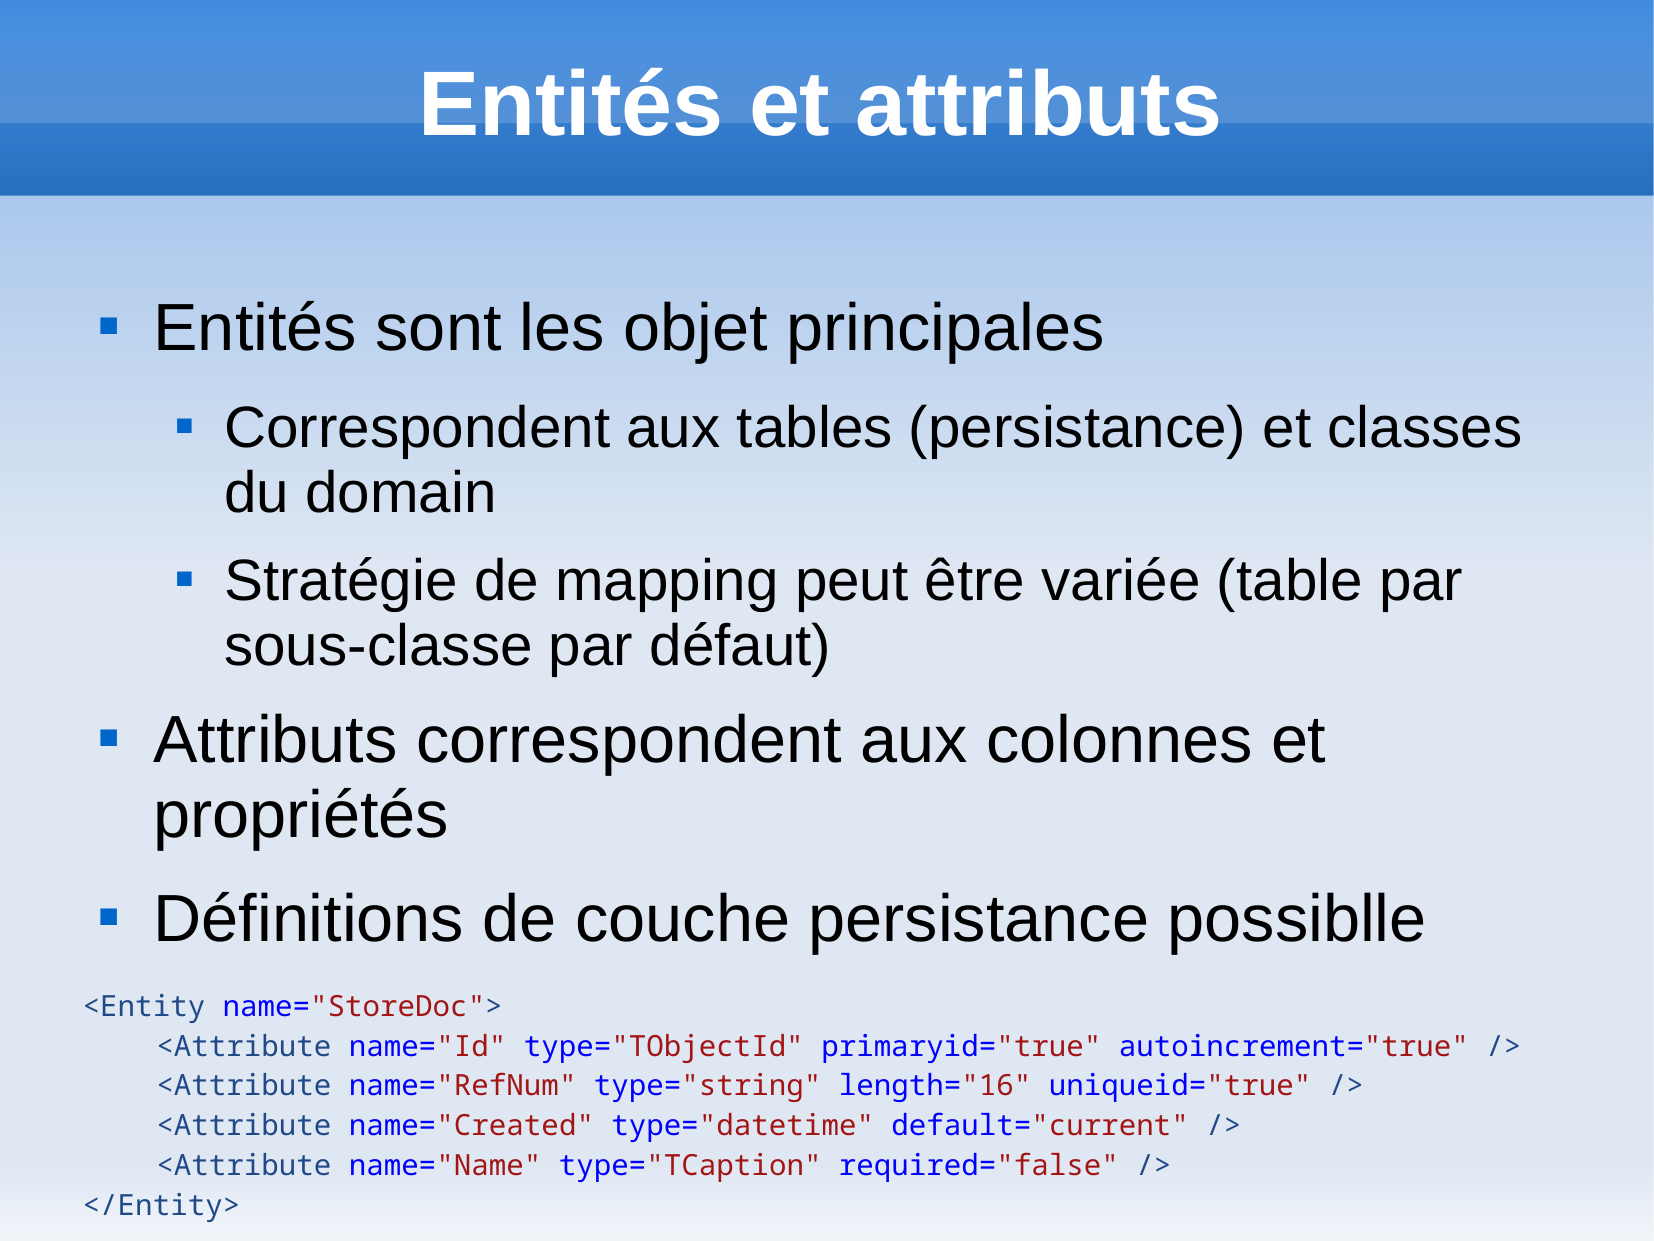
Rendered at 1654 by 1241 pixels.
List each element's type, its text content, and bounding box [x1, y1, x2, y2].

picture [0, 0, 1654, 1241]
title Entités et attributs [76, 0, 1565, 208]
list Entités sont les objet principales Correspondent aux tables (persistance) et classes du domain Stratégie de mapping peut être variée (table par sous-classe par défaut) Attributs correspondent aux colonnes et propriétés Définitions de couche persistance possiblle <Entity name="StoreDoc"> <Attribute name="Id" type="TObjectId" primaryid="true" autoincrement="true" /> <Attribute name="RefNum" type="string" length="16" uniqueid="true" /> <Attribute name="Created" type="datetime" default="current" /> <Attribute name="Name" type="TCaption" required="false" /> </Entity> [82, 290, 1571, 1236]
